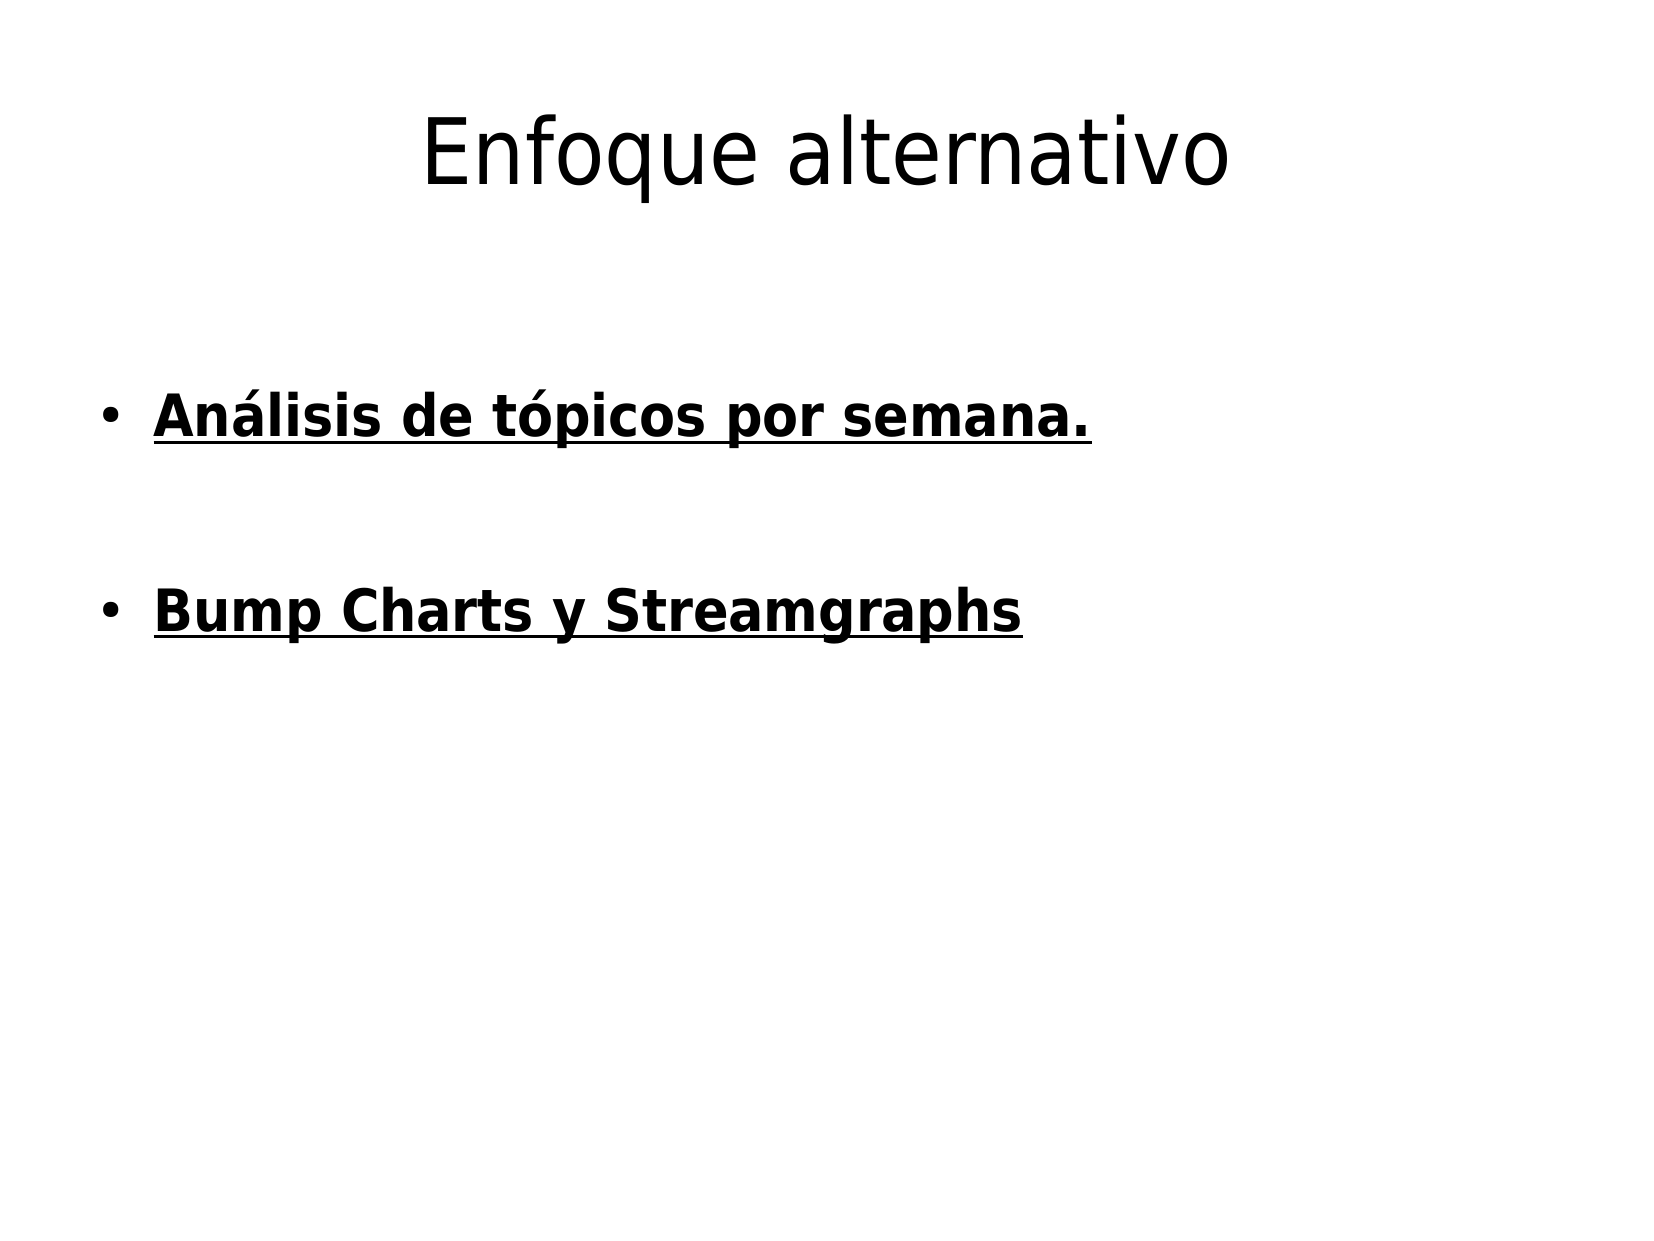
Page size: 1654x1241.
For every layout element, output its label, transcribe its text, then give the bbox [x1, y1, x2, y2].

title Enfoque alternativo [82, 49, 1571, 257]
list Análisis de tópicos por semana. Bump Charts y Streamgraphs [82, 290, 1571, 1010]
